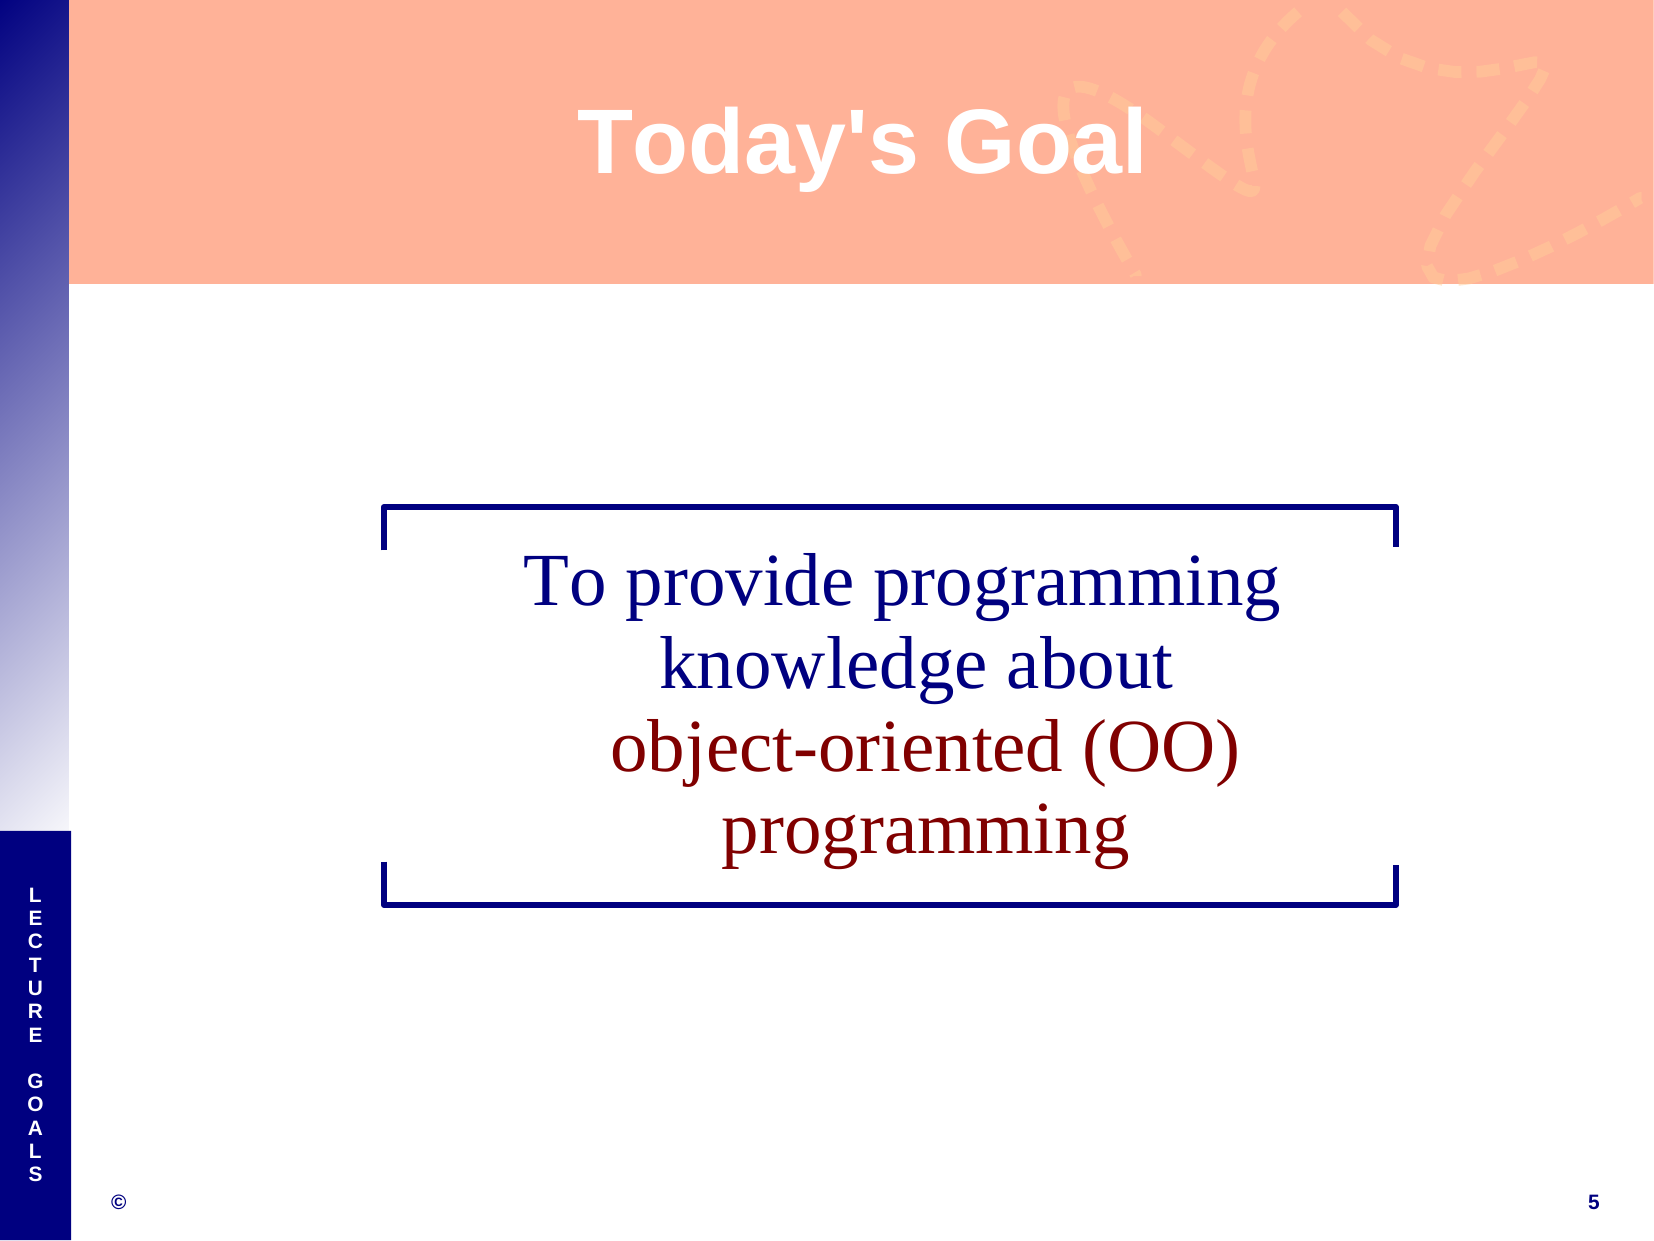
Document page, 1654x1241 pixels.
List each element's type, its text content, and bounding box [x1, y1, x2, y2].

text_box L E C T U R E G O A L S [0, 829, 71, 1241]
text_box To provide programming knowledge about object-oriented (OO) programming [402, 477, 1378, 931]
title Today's Goal [109, 37, 1617, 246]
